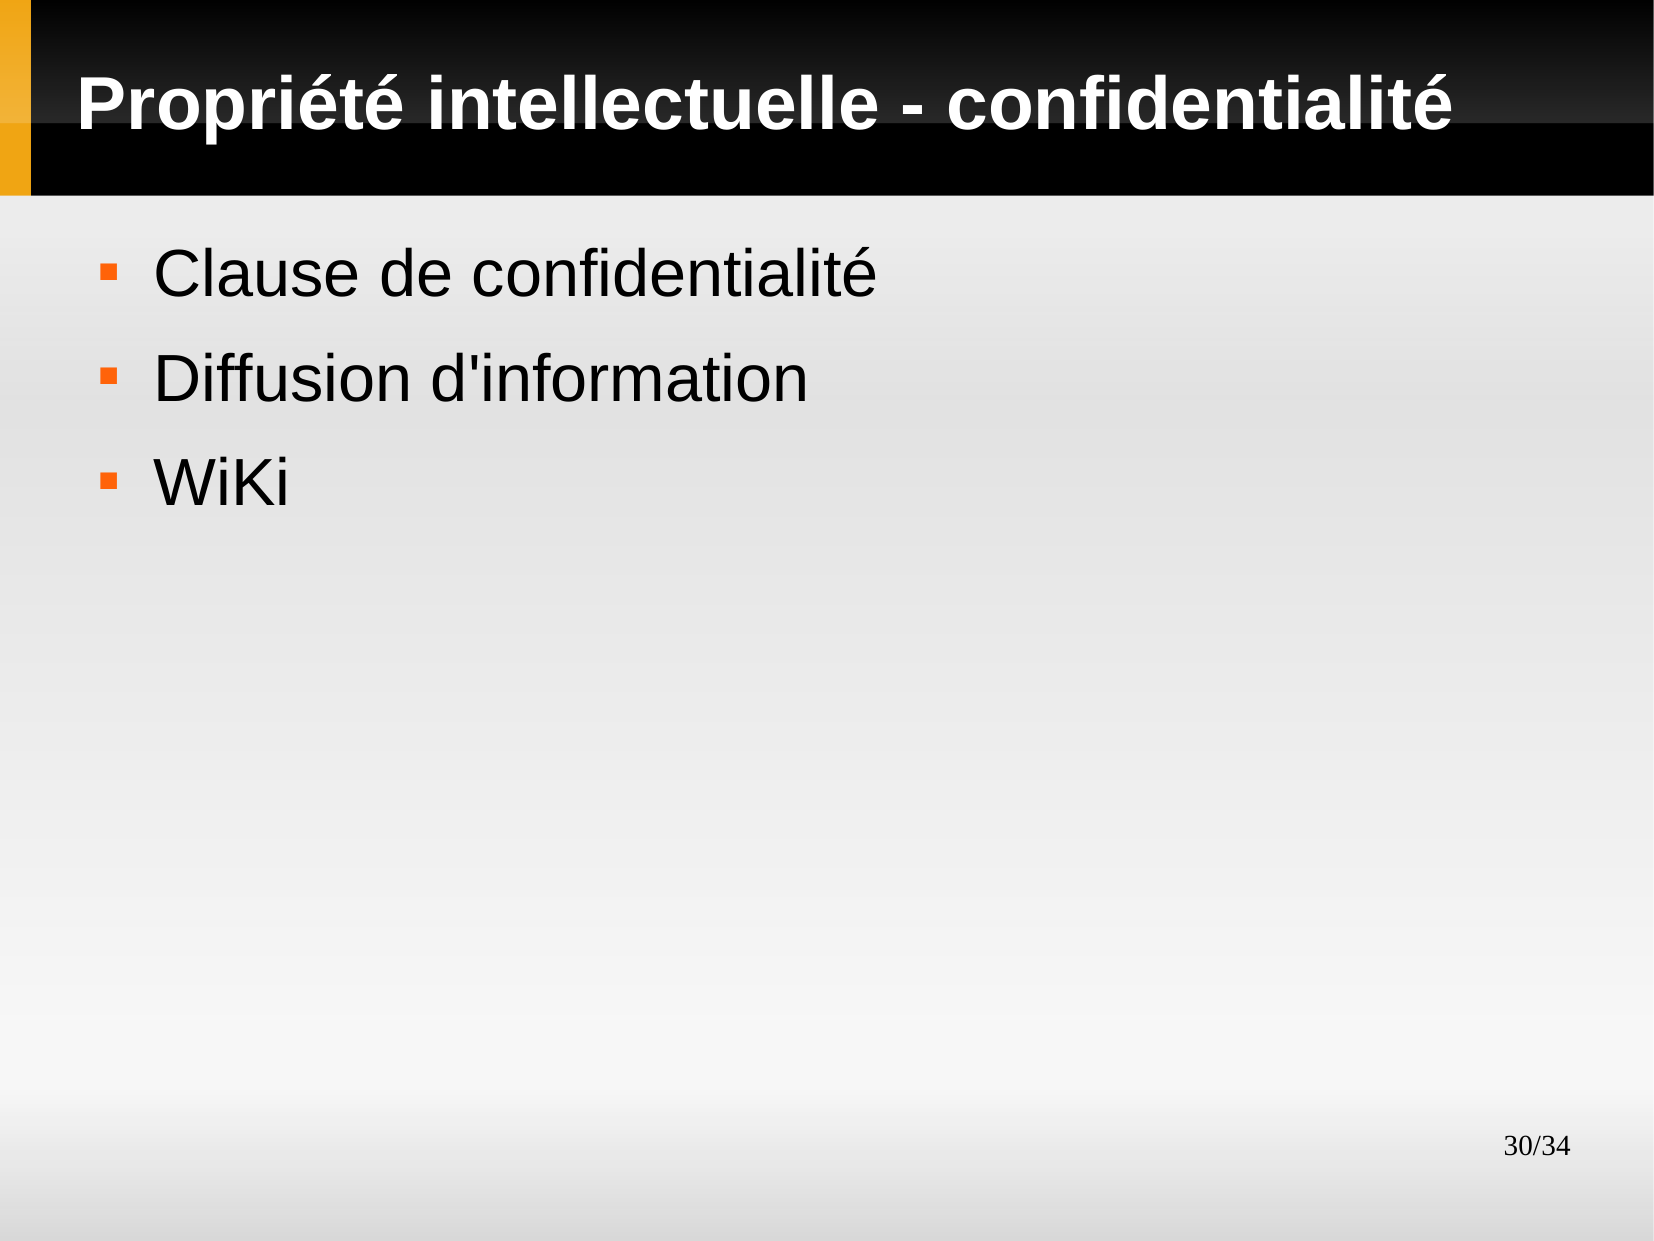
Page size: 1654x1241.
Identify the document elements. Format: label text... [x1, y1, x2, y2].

list Clause de confidentialité Diffusion d'information WiKi [82, 236, 1571, 1109]
picture [0, 0, 1654, 1241]
title Propriété intellectuelle - confidentialité [76, 0, 1565, 208]
